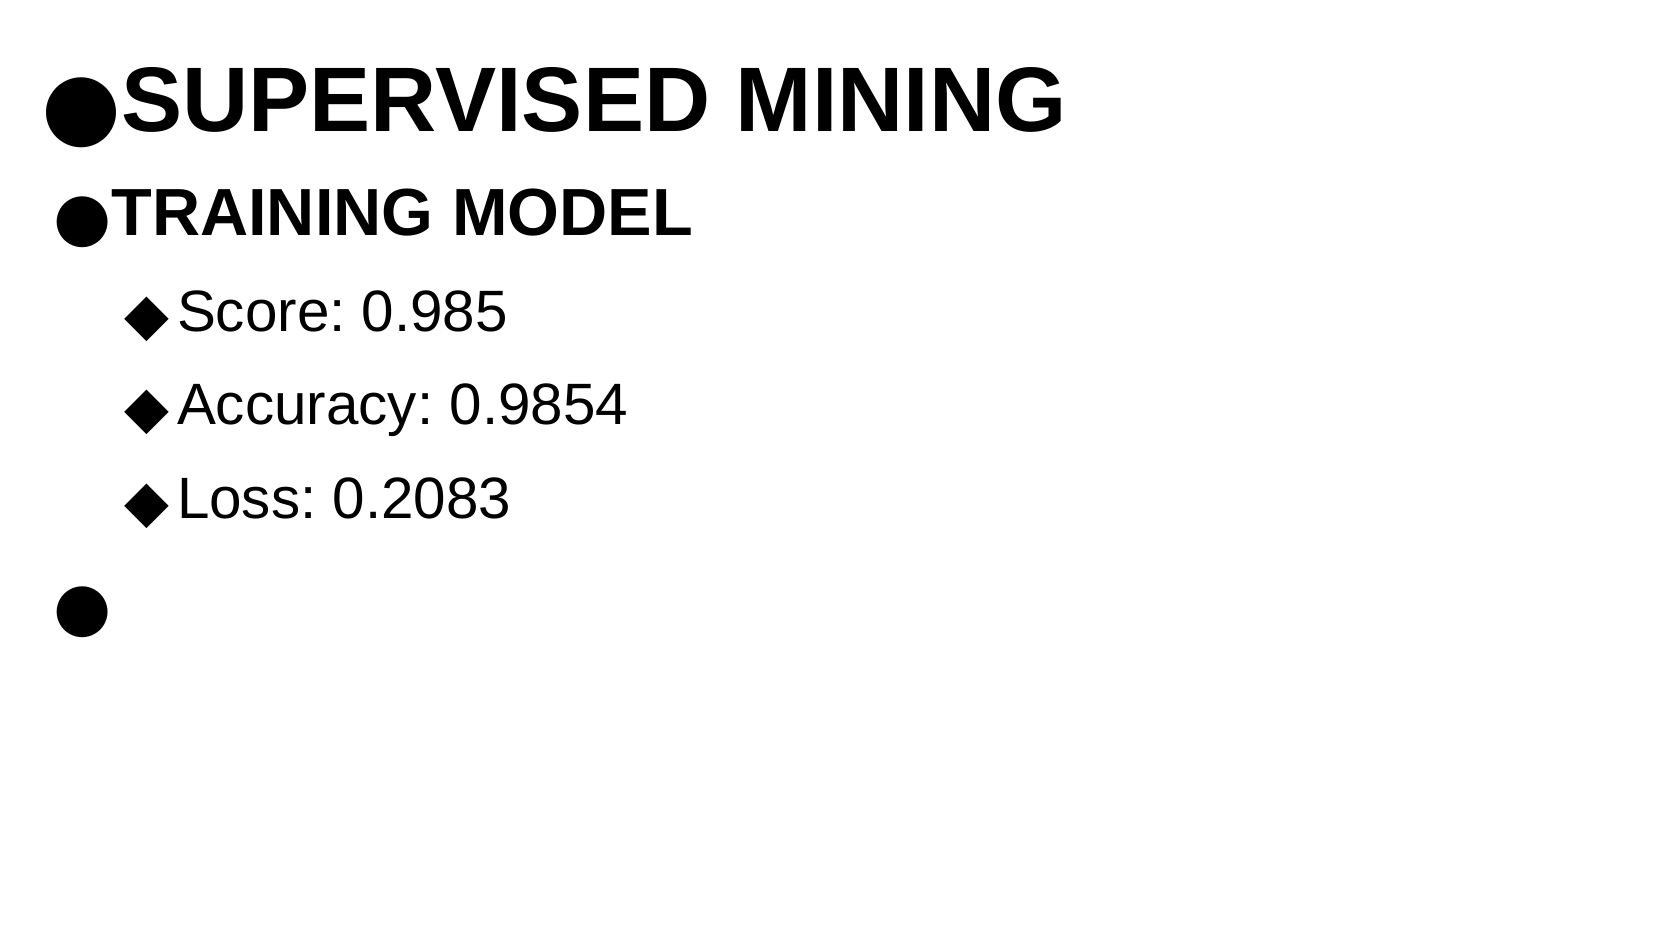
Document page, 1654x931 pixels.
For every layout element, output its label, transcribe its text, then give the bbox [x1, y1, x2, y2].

text_box TRAINING MODEL Score: 0.985 Accuracy: 0.9854 Loss: 0.2083 [35, 169, 1524, 709]
text_box SUPERVISED MINING [23, 12, 1654, 178]
